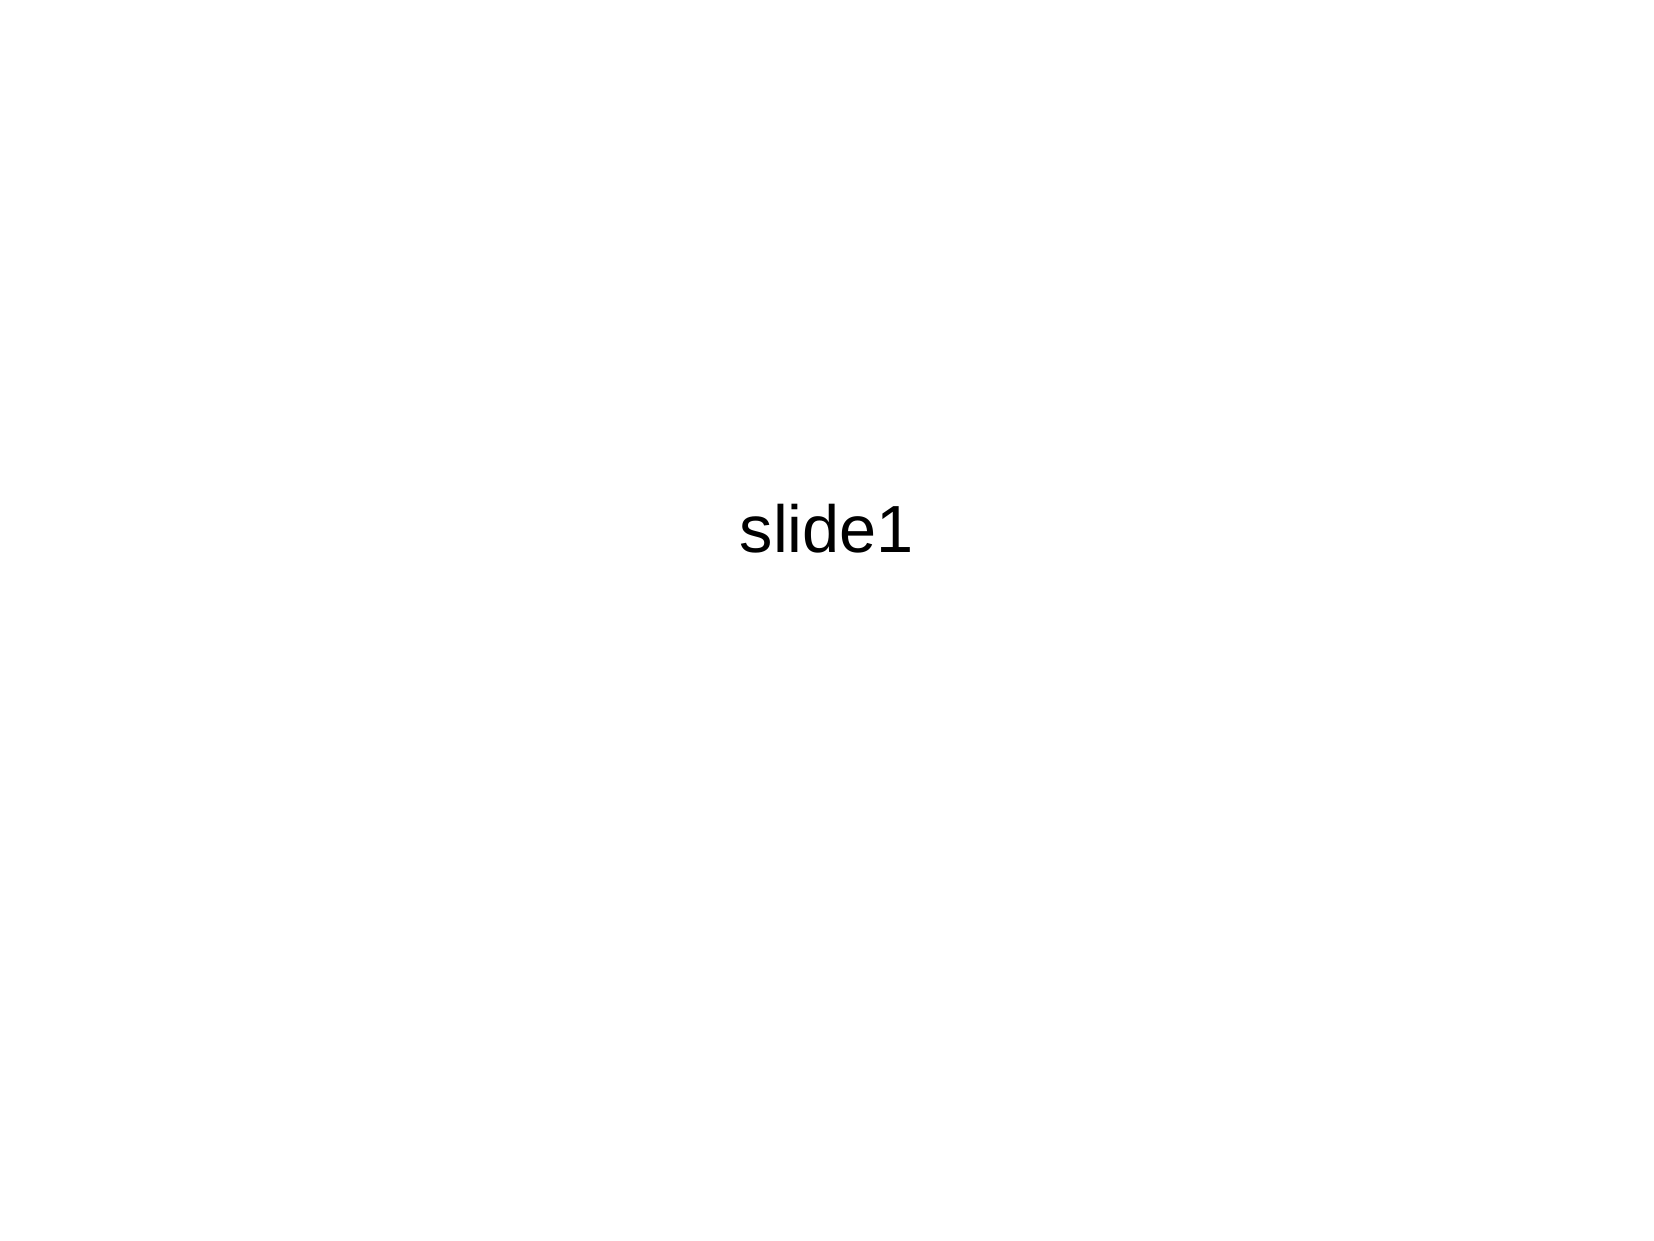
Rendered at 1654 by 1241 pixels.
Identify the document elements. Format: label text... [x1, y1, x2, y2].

subtitle slide1 [82, 49, 1571, 1010]
